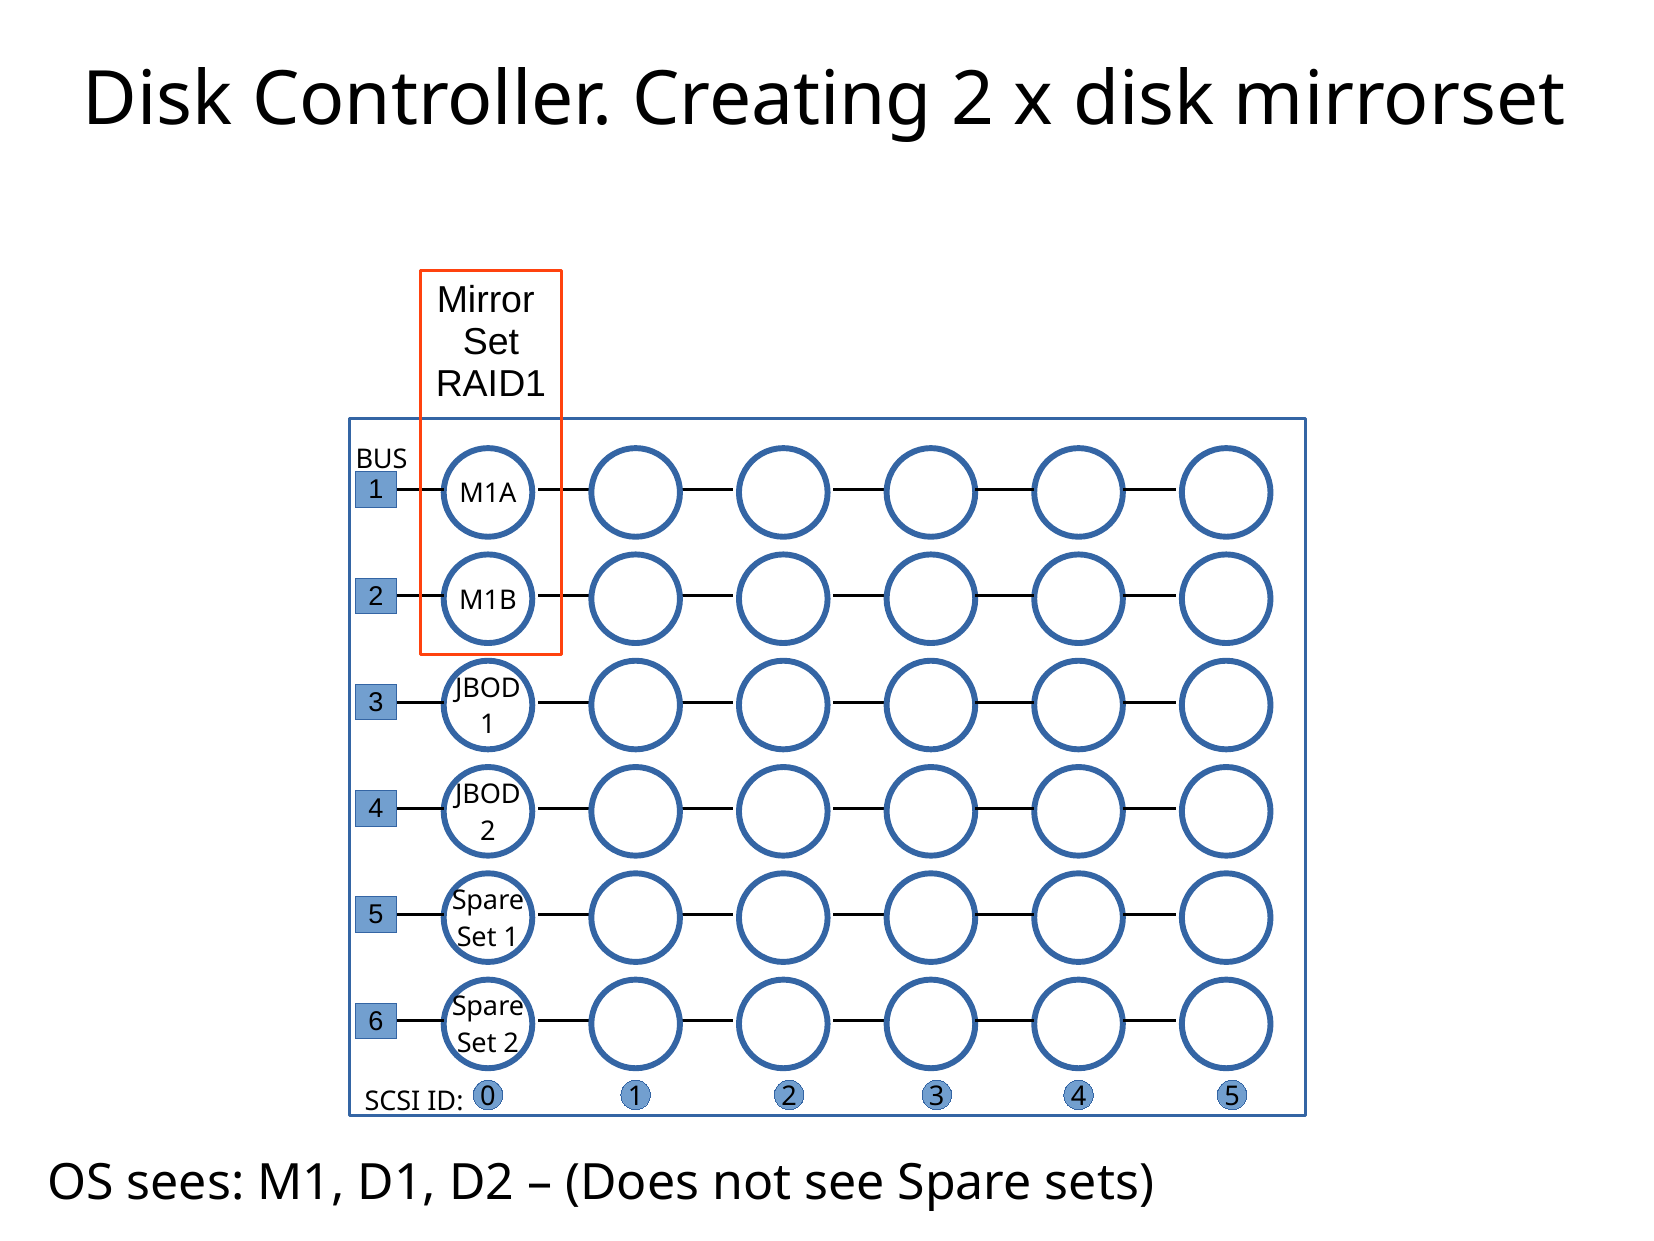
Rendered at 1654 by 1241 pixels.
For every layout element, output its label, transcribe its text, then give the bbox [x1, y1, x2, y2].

text_box 4 [1063, 1080, 1094, 1110]
text_box Spare Set 2 [443, 979, 533, 1069]
text_box M1A [443, 448, 533, 537]
title Disk Controller. Creating 2 x disk mirrorset [82, 49, 1571, 142]
text_box Mirror Set RAID1 [420, 270, 562, 412]
text_box 0 [486, 1087, 492, 1103]
text_box 1 [355, 478, 397, 508]
title OS sees: M1, D1, D2 – (Does not see Spare sets) [47, 1133, 1619, 1227]
text_box 6 [355, 1003, 397, 1039]
text_box 2 [355, 578, 397, 614]
text_box JBOD 2 [443, 767, 533, 856]
text_box SCSI ID: [343, 1074, 486, 1119]
text_box 2 [774, 1080, 804, 1110]
text_box 5 [1217, 1080, 1247, 1110]
text_box 5 [355, 896, 397, 933]
text_box BUS [337, 432, 426, 478]
text_box 3 [355, 684, 397, 720]
text_box 0 [486, 1080, 503, 1110]
text_box Spare Set 1 [443, 873, 533, 962]
text_box 1 [620, 1080, 651, 1110]
text_box M1B [443, 554, 533, 644]
text_box 3 [922, 1080, 952, 1110]
text_box 4 [355, 790, 397, 827]
text_box JBOD 1 [443, 660, 533, 750]
